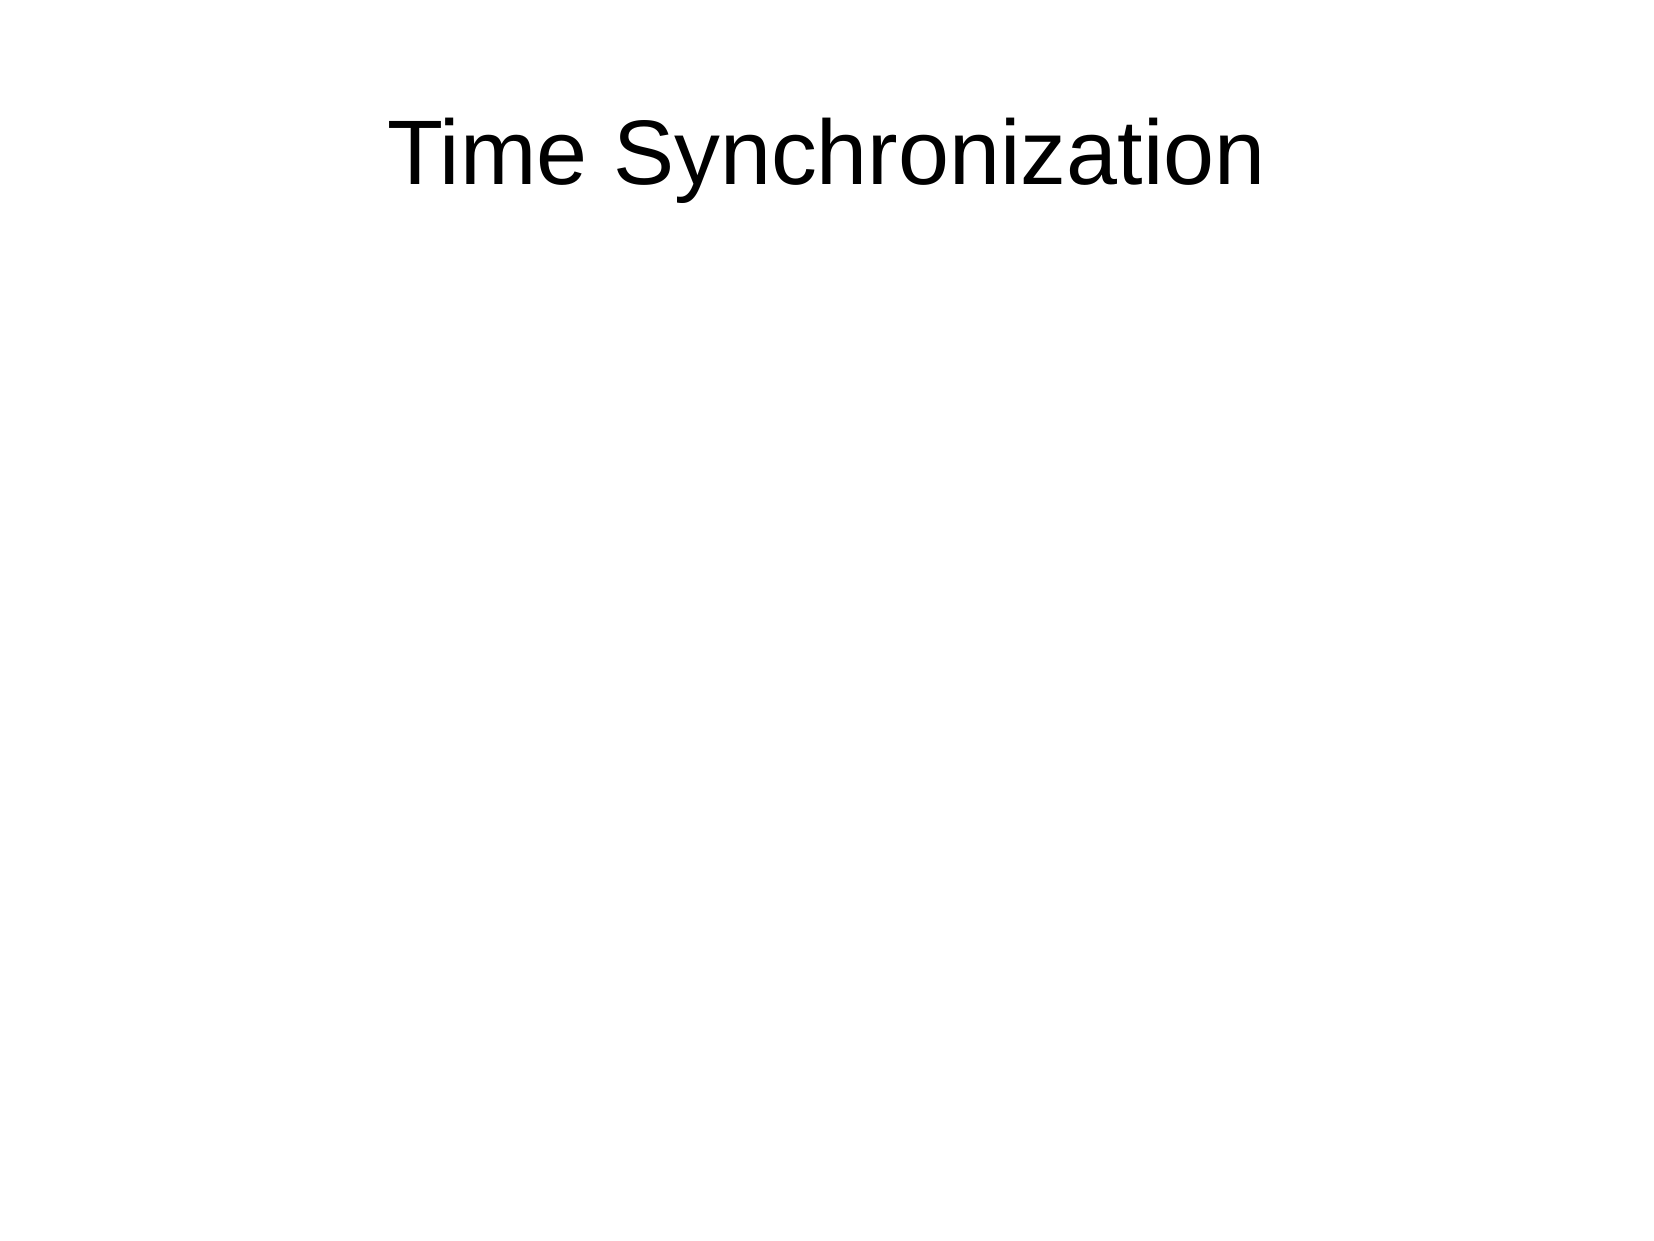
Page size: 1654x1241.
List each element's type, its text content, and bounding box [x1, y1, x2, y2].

title Time Synchronization [82, 49, 1571, 257]
